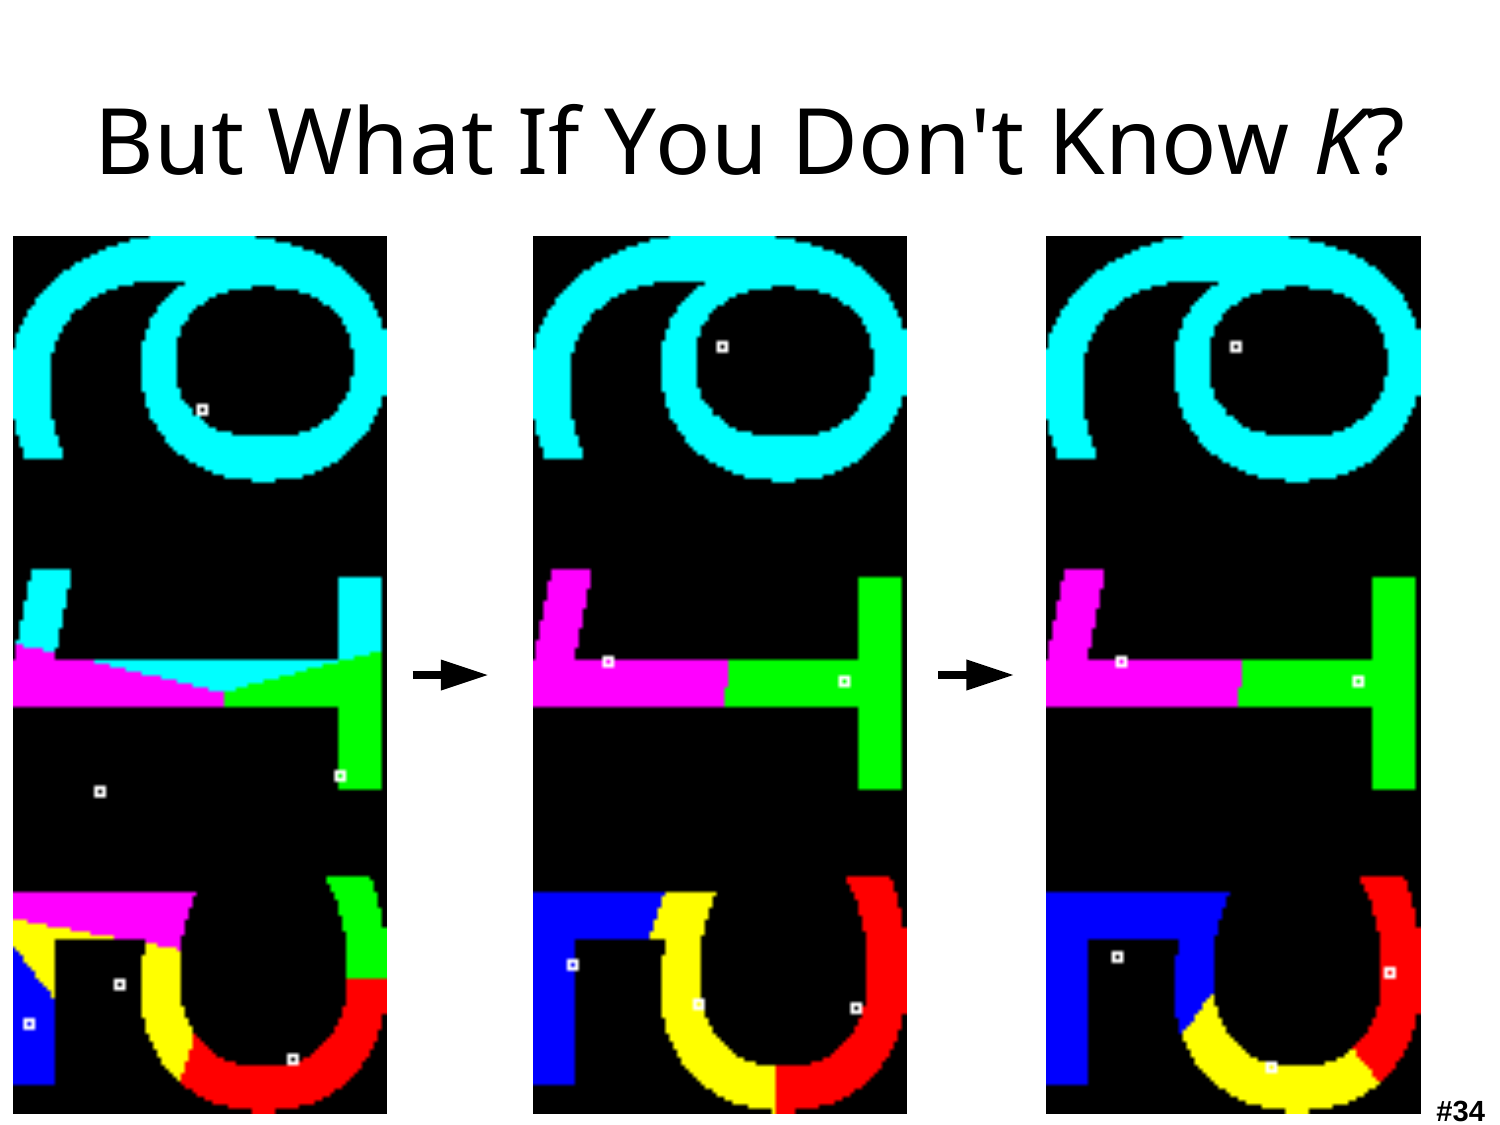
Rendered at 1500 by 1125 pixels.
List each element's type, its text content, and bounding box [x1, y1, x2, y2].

picture [13, 236, 387, 1114]
picture [1046, 236, 1421, 1114]
title But What If You Don't Know K? [24, 45, 1476, 233]
picture [533, 236, 907, 1114]
